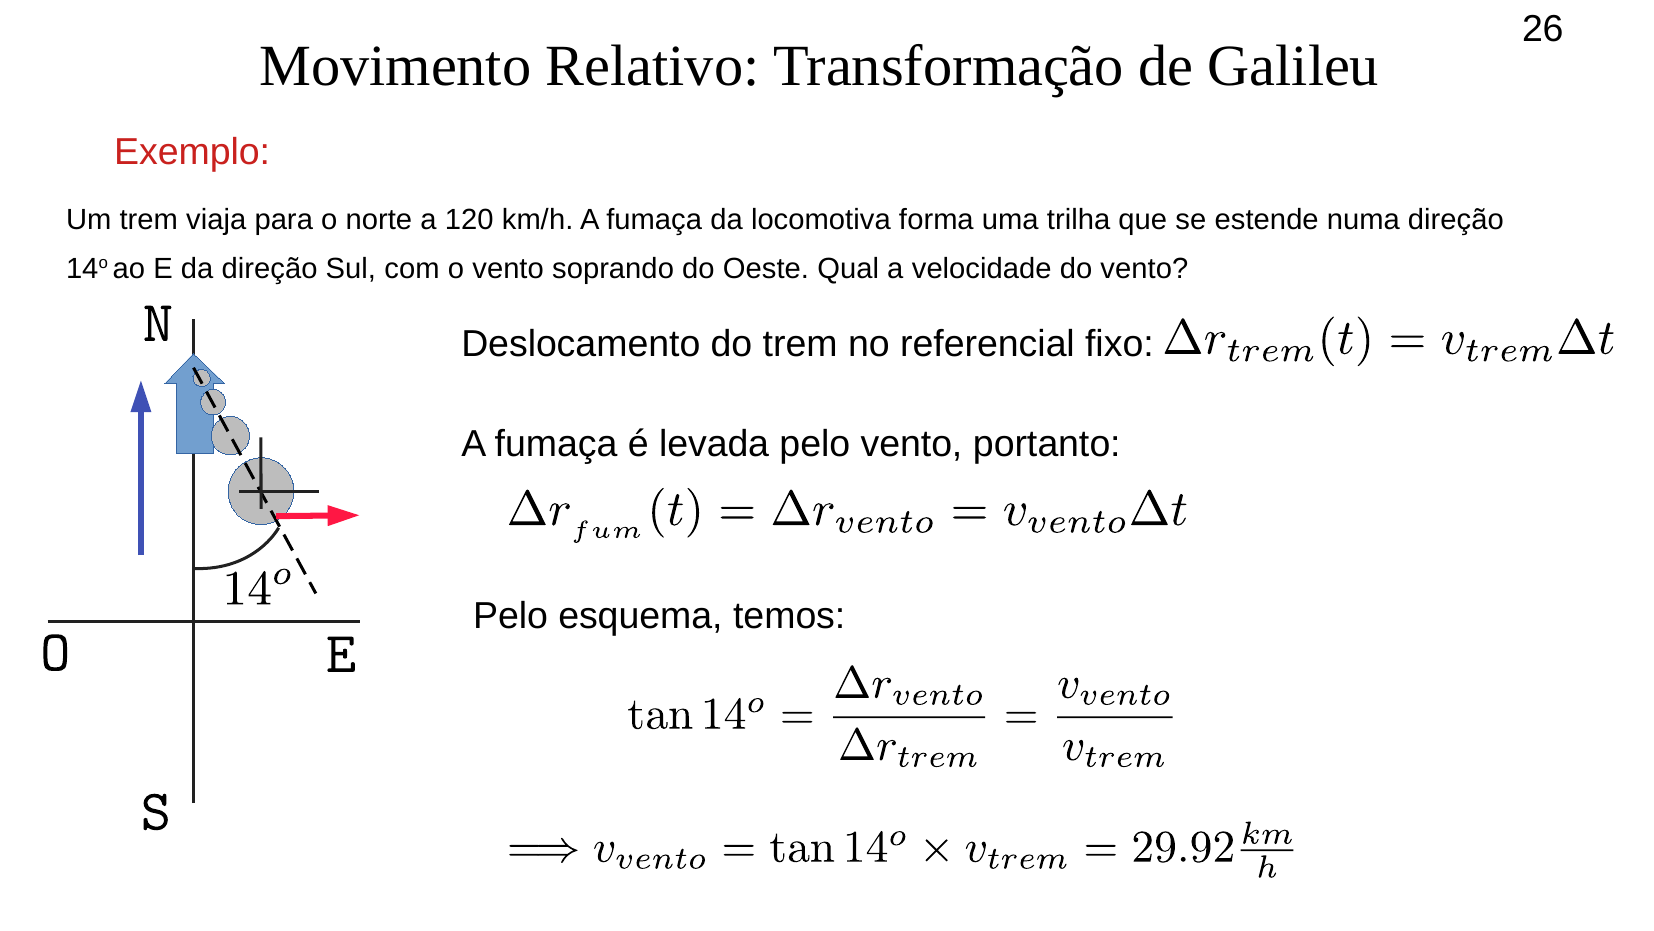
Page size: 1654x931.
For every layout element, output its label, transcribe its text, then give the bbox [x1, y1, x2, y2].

picture [504, 663, 1296, 880]
text_box Movimento Relativo: Transformação de Galileu [244, 0, 1410, 106]
picture [140, 793, 168, 831]
text_box <number> [1507, 0, 1654, 71]
picture [222, 568, 291, 605]
picture [1160, 314, 1616, 369]
picture [323, 634, 358, 675]
picture [140, 303, 174, 344]
text_box Deslocamento do trem no referencial fixo: [446, 315, 1169, 372]
text_box Exemplo: [99, 122, 325, 179]
text_box [164, 353, 250, 455]
picture [504, 485, 1189, 545]
text_box Um trem viaja para o norte a 120 km/h. A fumaça da locomotiva forma uma trilha que se estende numa direção 14o ao E da direção Sul, com o vento soprando do Oeste. Qual a velocidade do vento? [15, 179, 1562, 295]
picture [40, 634, 68, 671]
text_box [263, 457, 294, 490]
text_box A fumaça é levada pelo vento, portanto: [446, 415, 1136, 473]
text_box [228, 457, 294, 525]
text_box Pelo esquema, temos: [458, 586, 861, 644]
